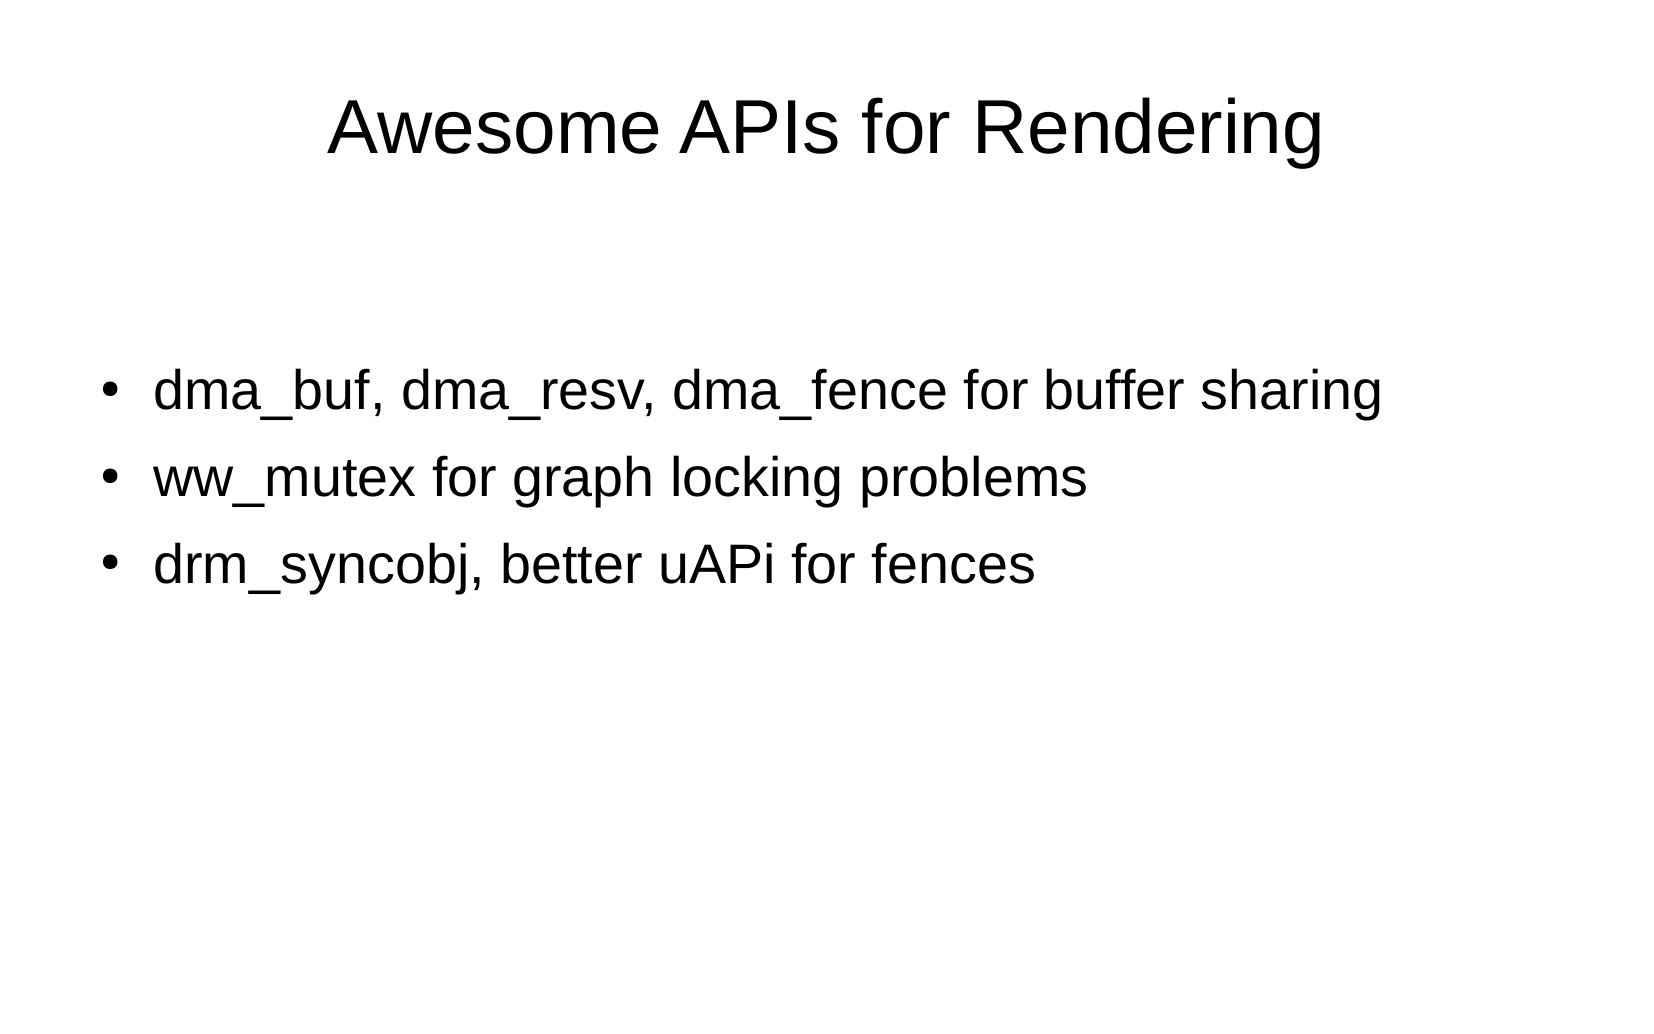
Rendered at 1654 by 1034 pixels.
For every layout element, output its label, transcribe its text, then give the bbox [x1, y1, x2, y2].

list dma_buf, dma_resv, dma_fence for buffer sharing ww_mutex for graph locking problems drm_syncobj, better uAPi for fences [82, 359, 1571, 851]
title Awesome APIs for Rendering [82, 41, 1571, 214]
